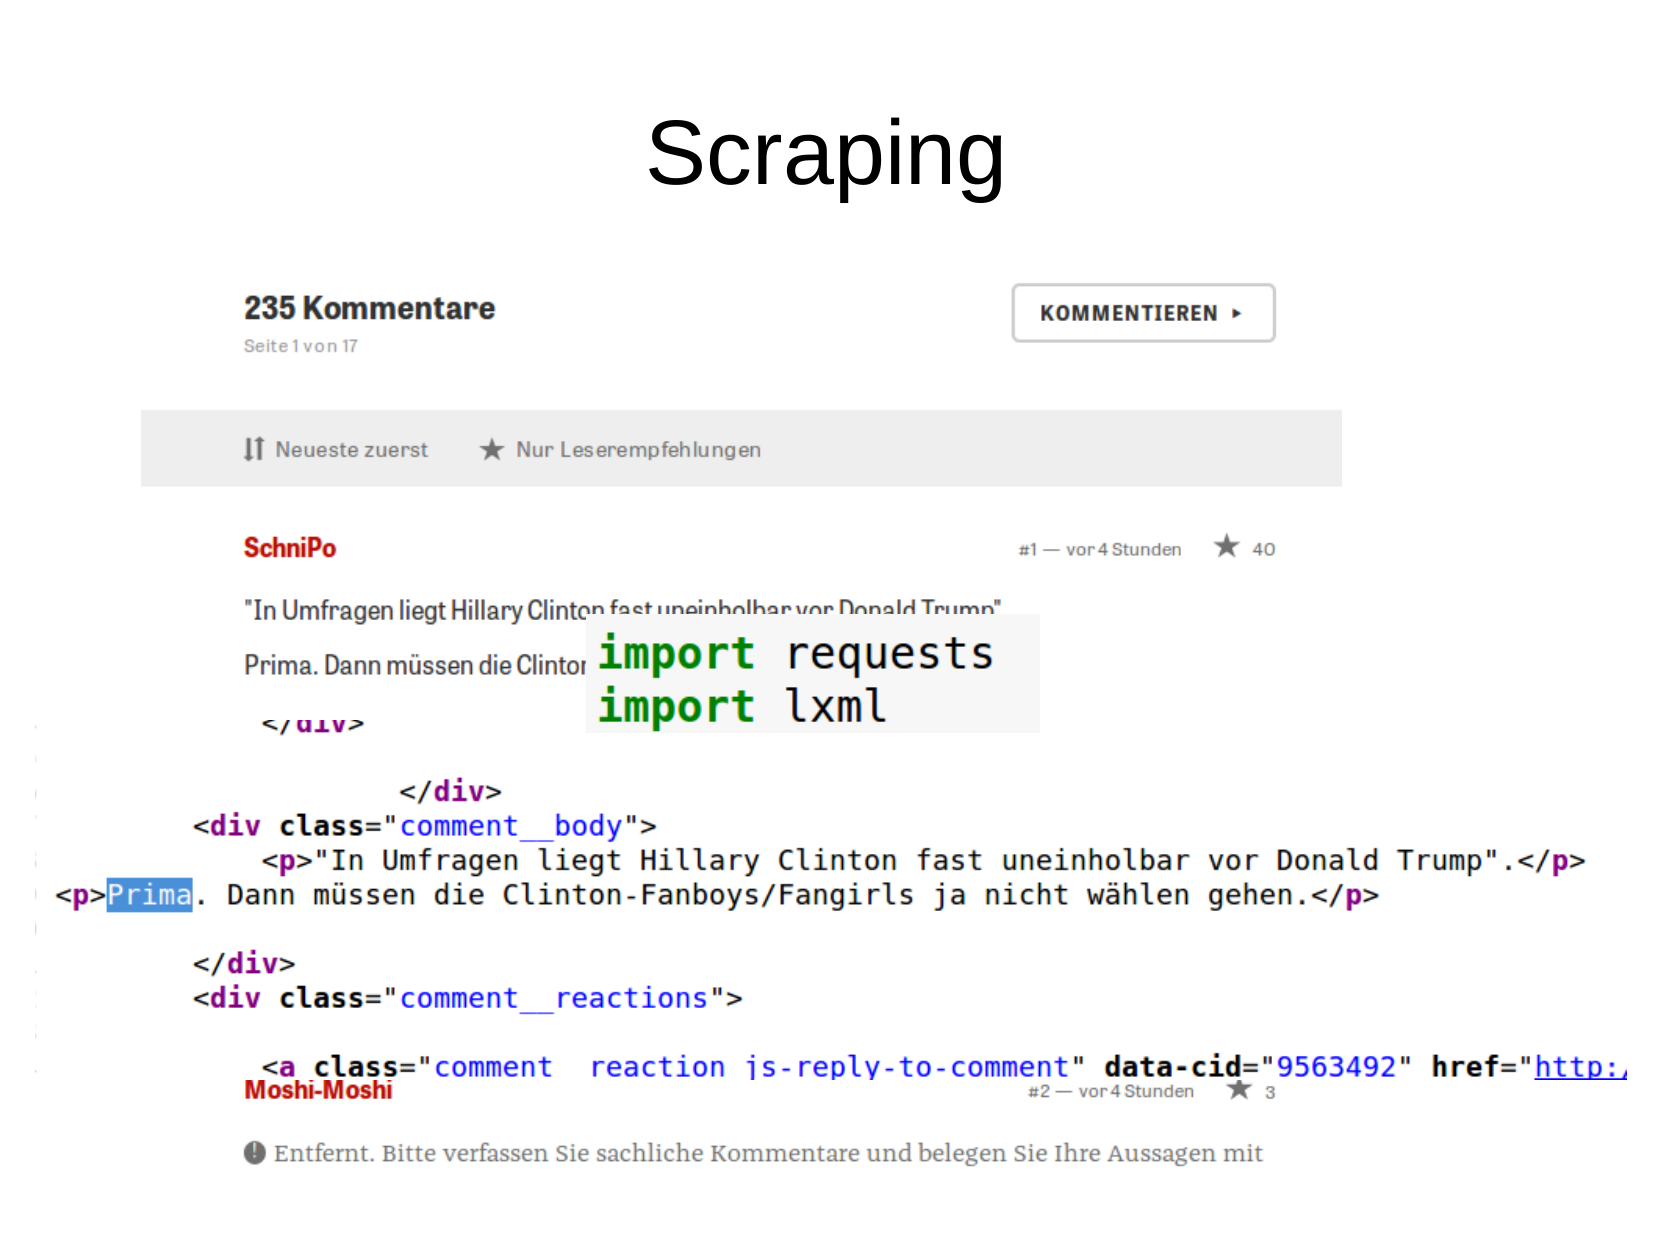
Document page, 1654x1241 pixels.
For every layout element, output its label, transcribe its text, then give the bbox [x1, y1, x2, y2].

picture [35, 249, 1627, 1182]
title Scraping [82, 49, 1571, 257]
